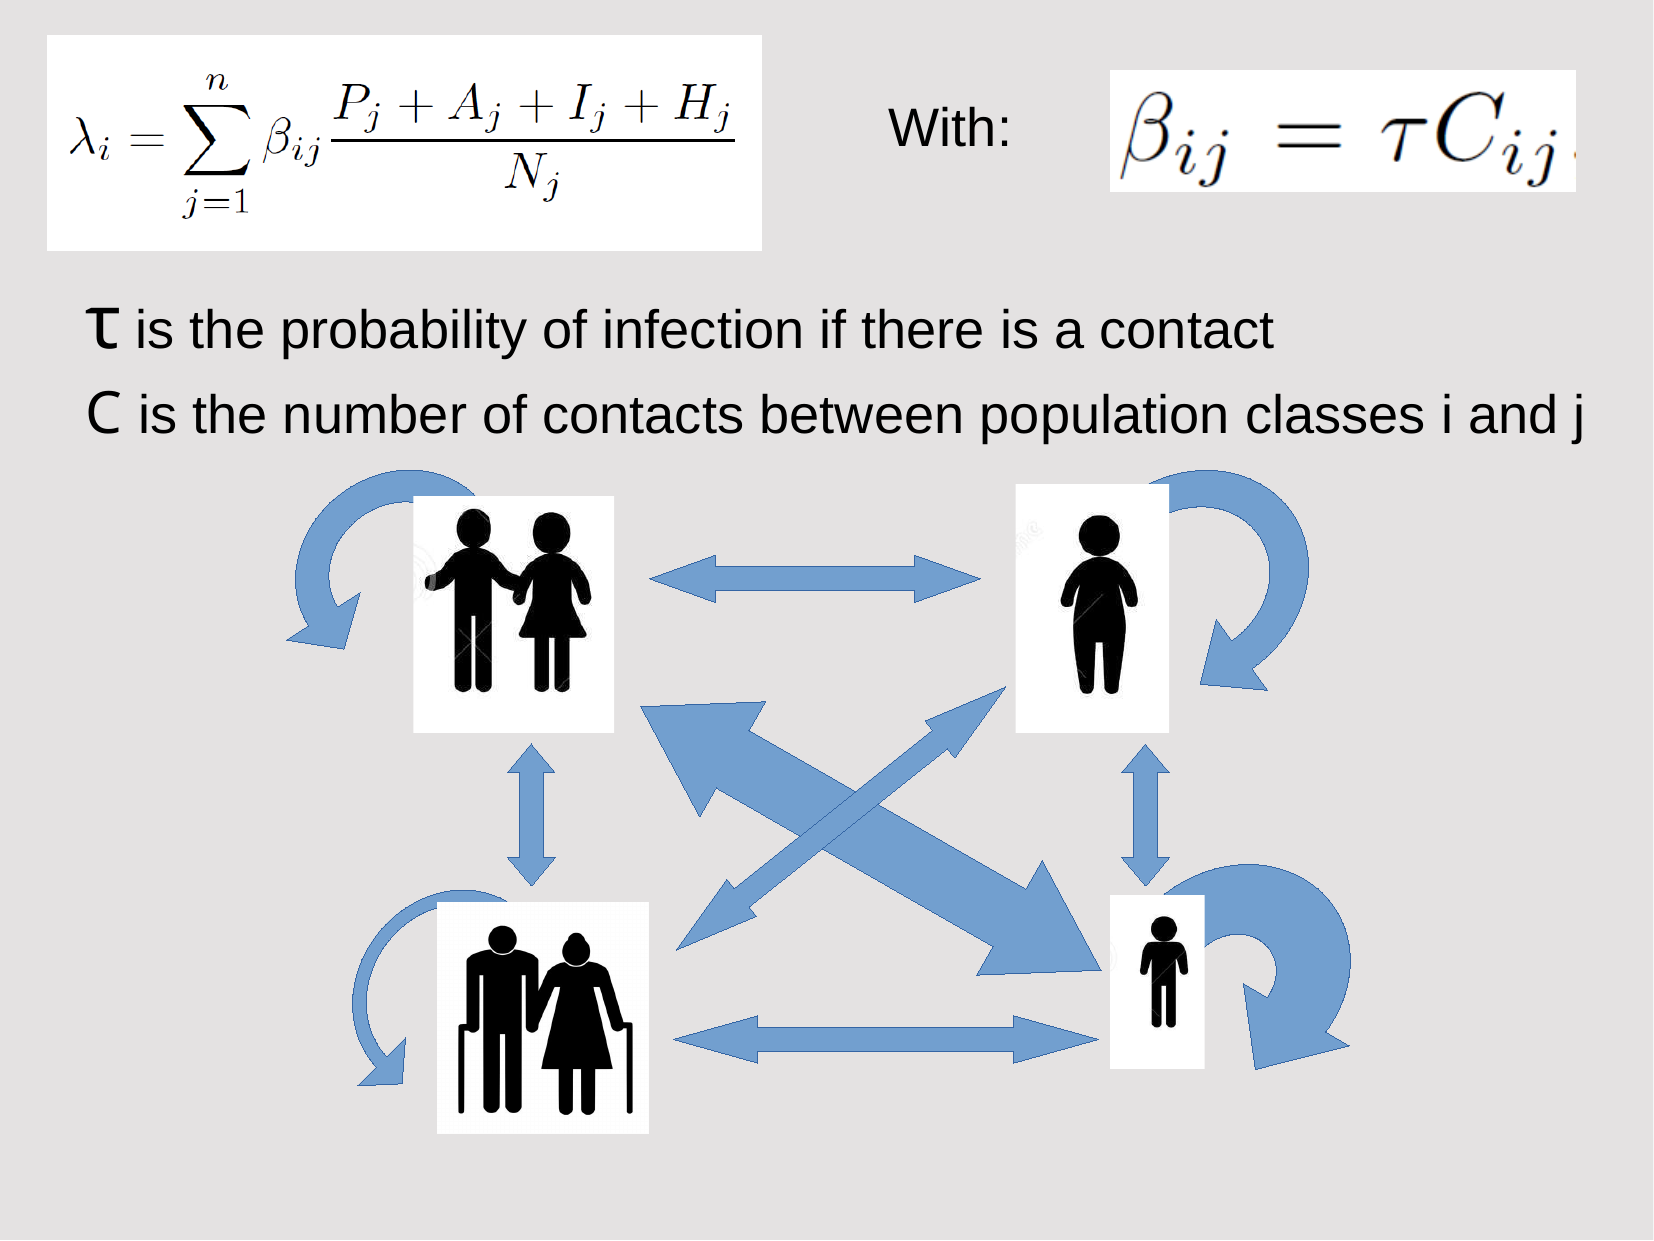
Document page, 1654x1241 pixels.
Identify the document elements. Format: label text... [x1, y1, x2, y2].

text_box [507, 743, 556, 886]
text_box [286, 470, 476, 650]
picture [47, 35, 762, 251]
text_box [1163, 864, 1351, 1070]
picture [1110, 70, 1576, 192]
text_box [649, 555, 981, 603]
text_box [640, 686, 1102, 976]
picture [437, 902, 649, 1134]
picture [413, 496, 615, 733]
text_box [352, 890, 508, 1086]
text_box [673, 1015, 1099, 1064]
text_box [1121, 744, 1170, 886]
picture [1015, 484, 1170, 733]
picture [1110, 895, 1205, 1069]
text_box With: [874, 90, 1028, 166]
text_box [1148, 470, 1309, 691]
text_box τ is the probability of infection if there is a contact C is the number of contacts between population classes i and j [70, 261, 1619, 417]
